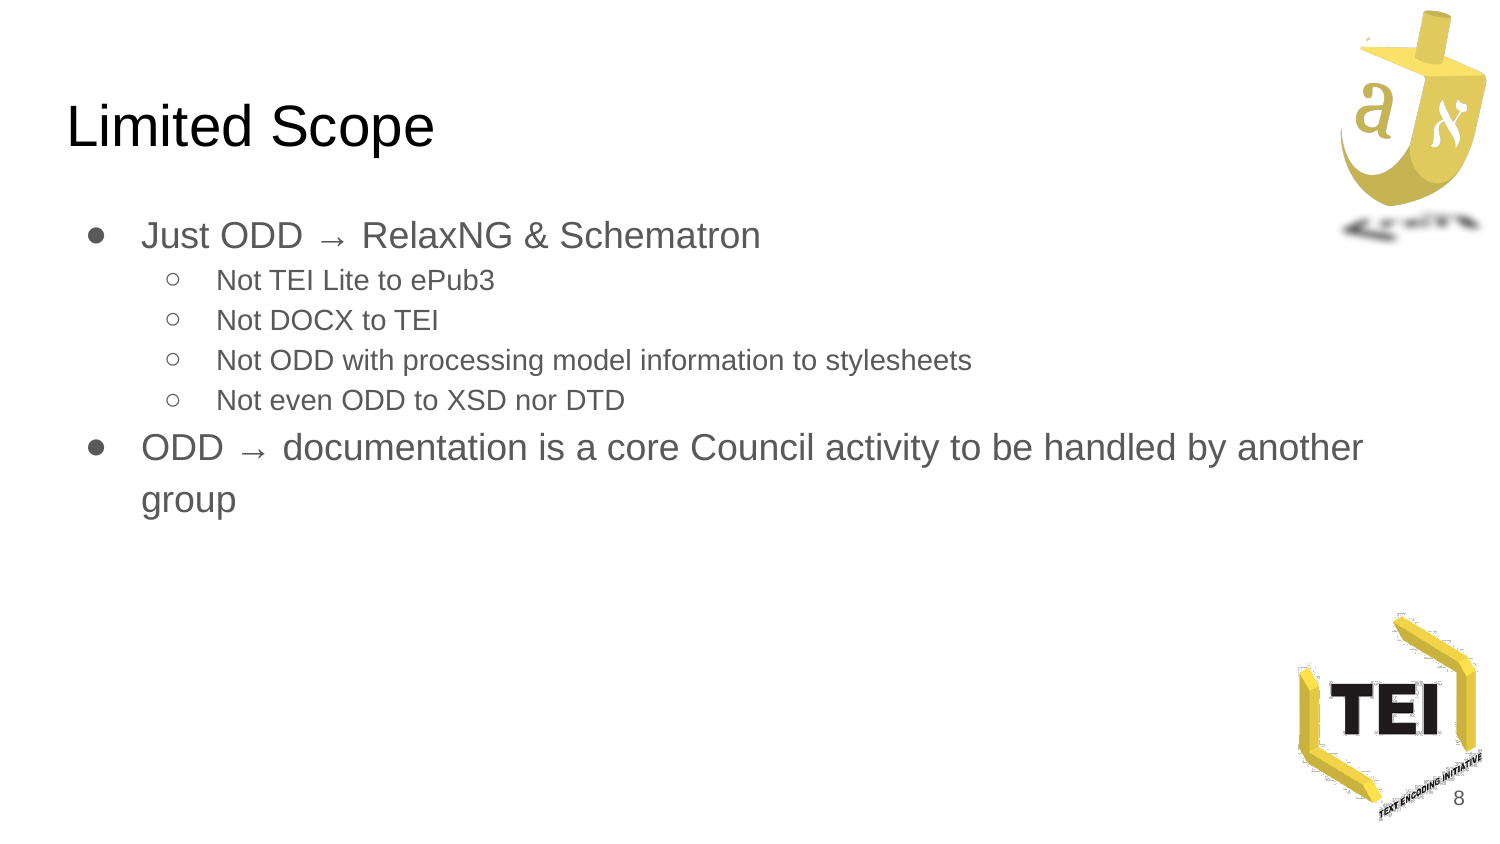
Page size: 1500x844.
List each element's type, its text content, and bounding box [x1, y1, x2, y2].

slide_number <number> [1389, 764, 1480, 830]
picture [1275, 604, 1500, 830]
list Just ODD → RelaxNG & Schematron Not TEI Lite to ePub3 Not DOCX to TEI Not ODD with processing model information to stylesheets Not even ODD to XSD nor DTD ODD → documentation is a core Council activity to be handled by another group [51, 189, 1449, 750]
picture [1324, 0, 1497, 250]
title Limited Scope [51, 72, 1449, 167]
